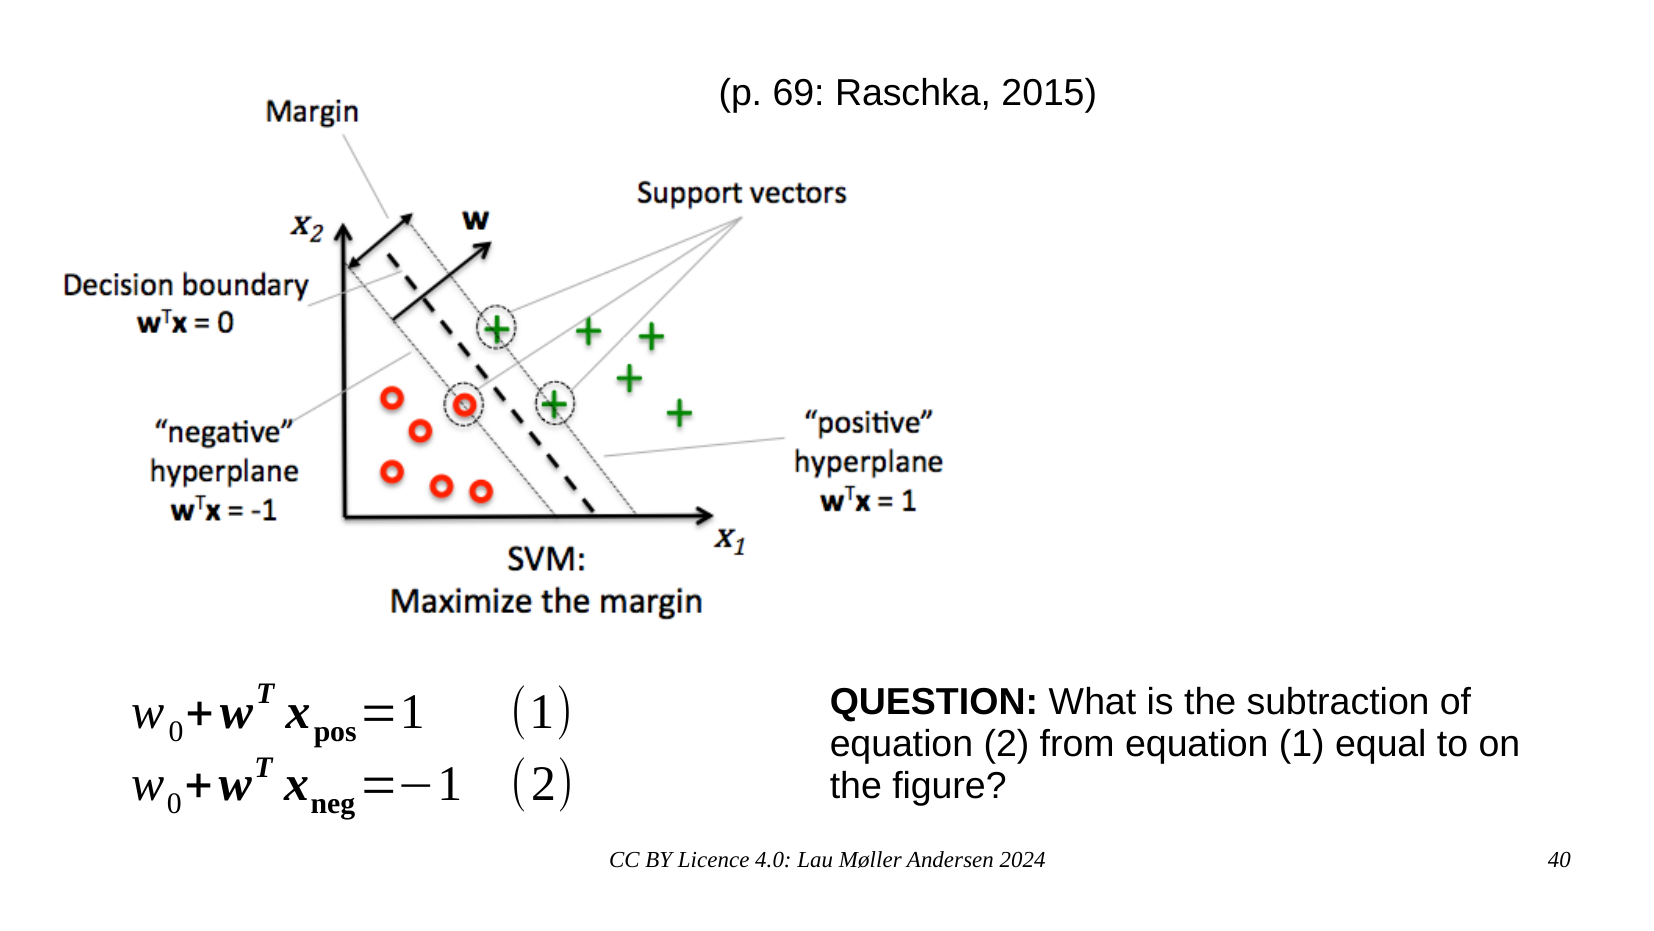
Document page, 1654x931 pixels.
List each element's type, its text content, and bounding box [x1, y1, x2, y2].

text_box (p. 69: Raschka, 2015) [703, 64, 1229, 122]
chart [123, 677, 581, 820]
picture [46, 64, 969, 638]
text_box QUESTION: What is the subtraction of equation (2) from equation (1) equal to on the figure? [814, 673, 1571, 857]
